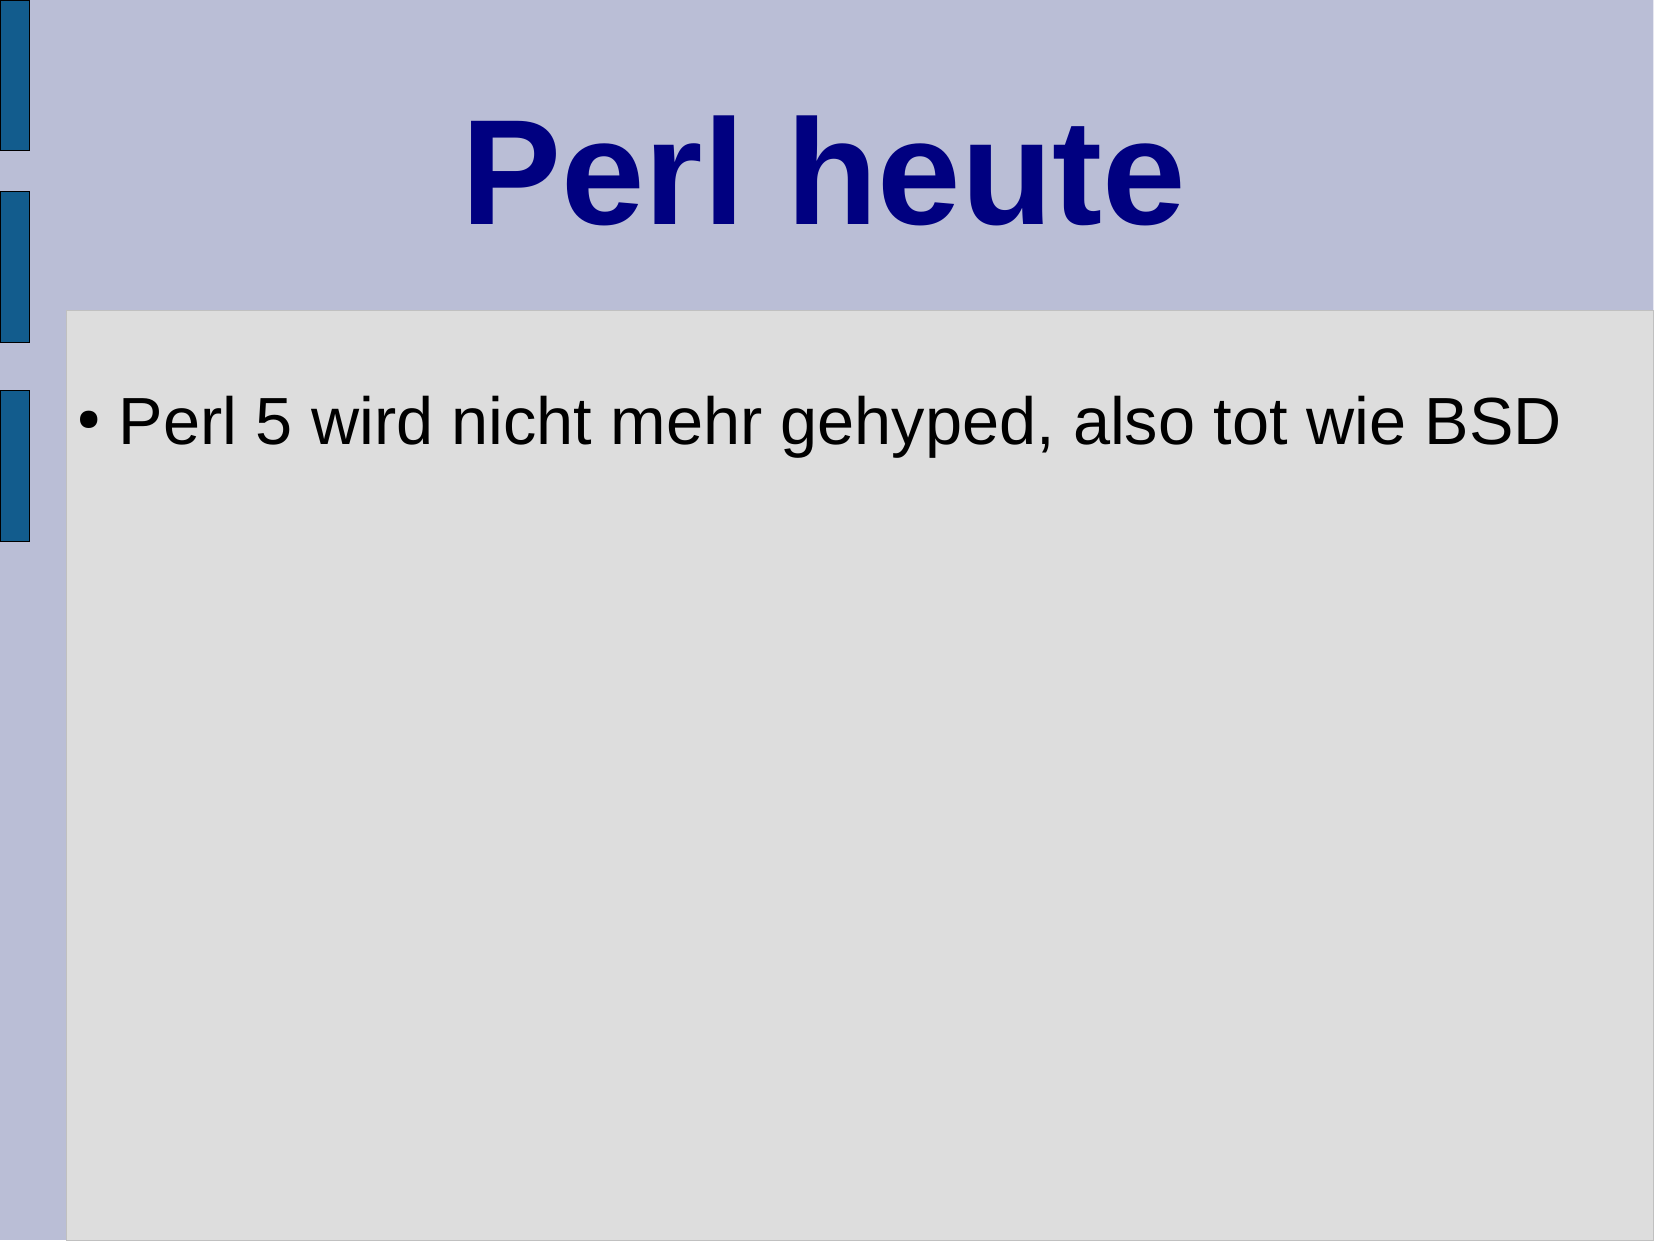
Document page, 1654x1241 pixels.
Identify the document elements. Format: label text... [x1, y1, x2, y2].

title Perl heute [118, 68, 1531, 277]
list Perl 5 wird nicht mehr gehyped, also tot wie BSD [76, 383, 1565, 1182]
